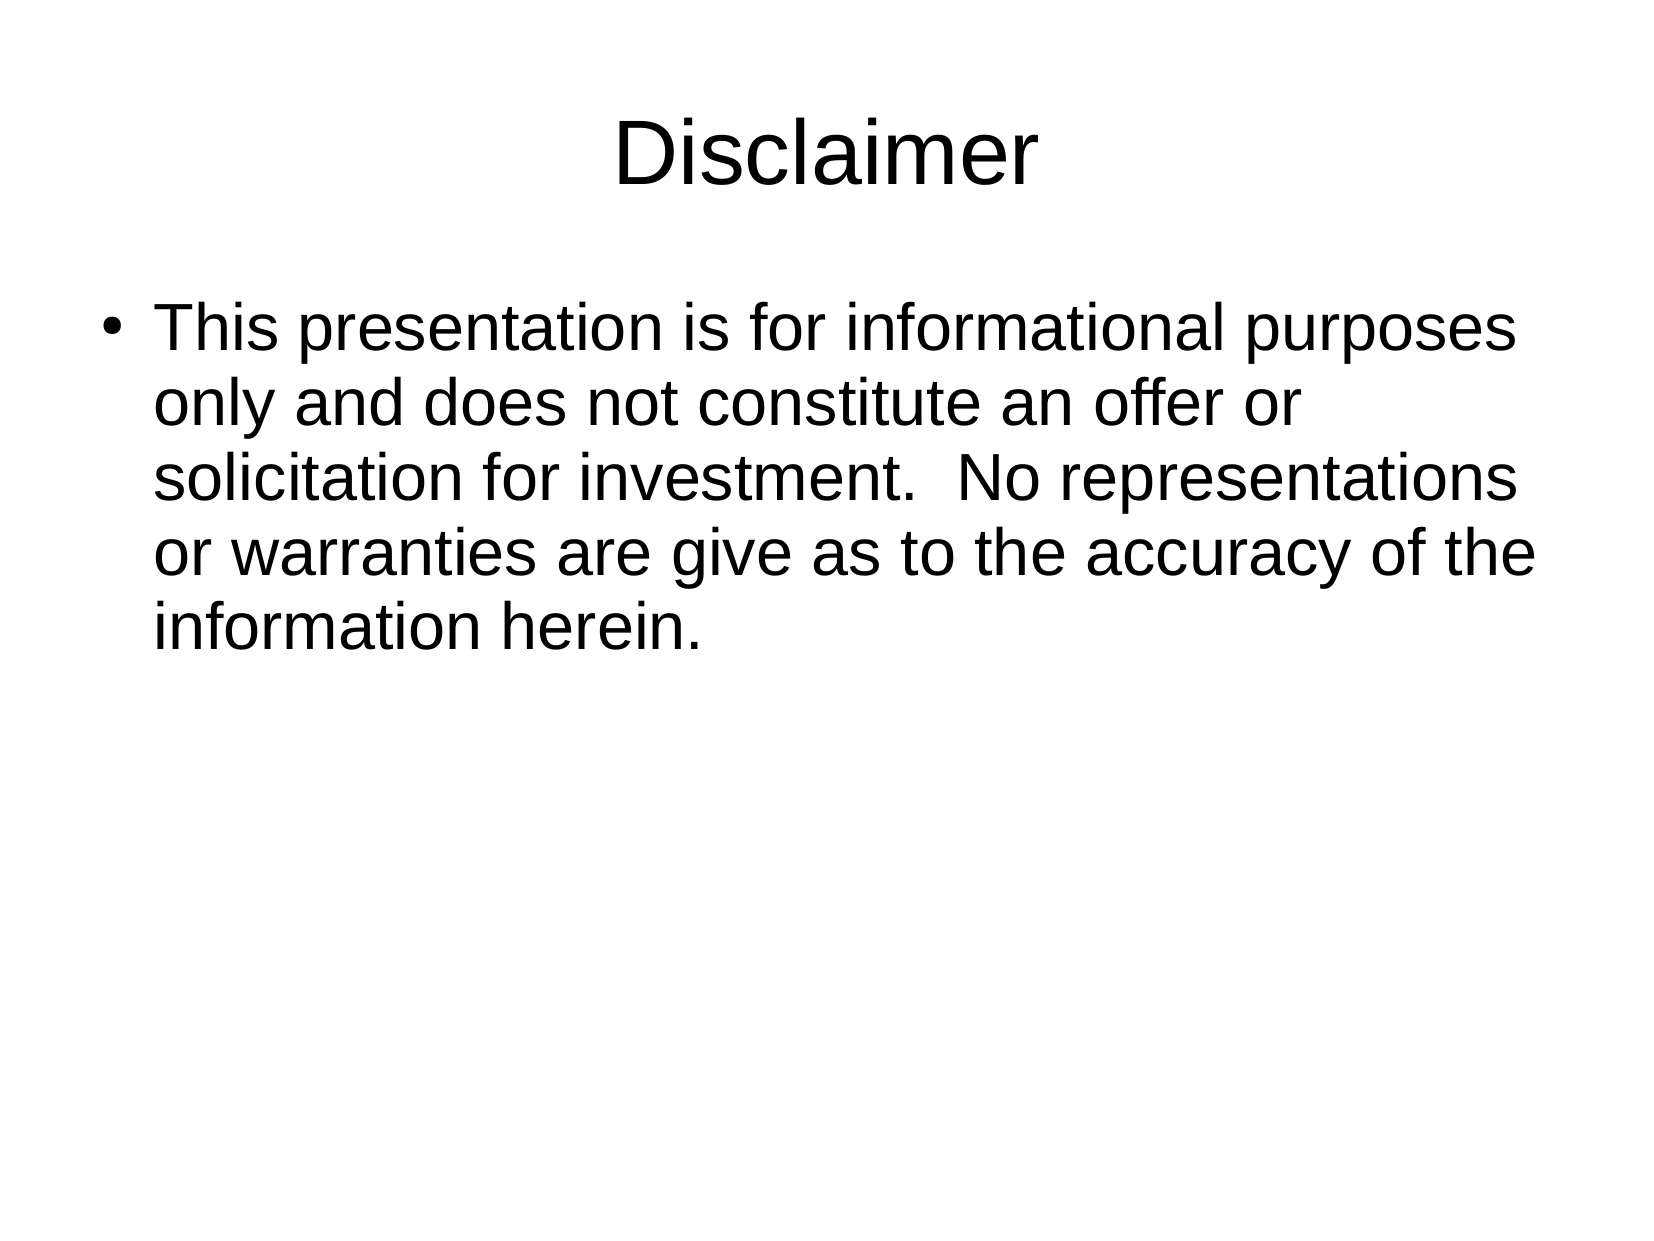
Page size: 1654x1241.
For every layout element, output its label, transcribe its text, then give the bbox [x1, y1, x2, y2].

title Disclaimer [82, 49, 1571, 257]
list This presentation is for informational purposes only and does not constitute an offer or solicitation for investment. No representations or warranties are give as to the accuracy of the information herein. [82, 290, 1571, 1010]
